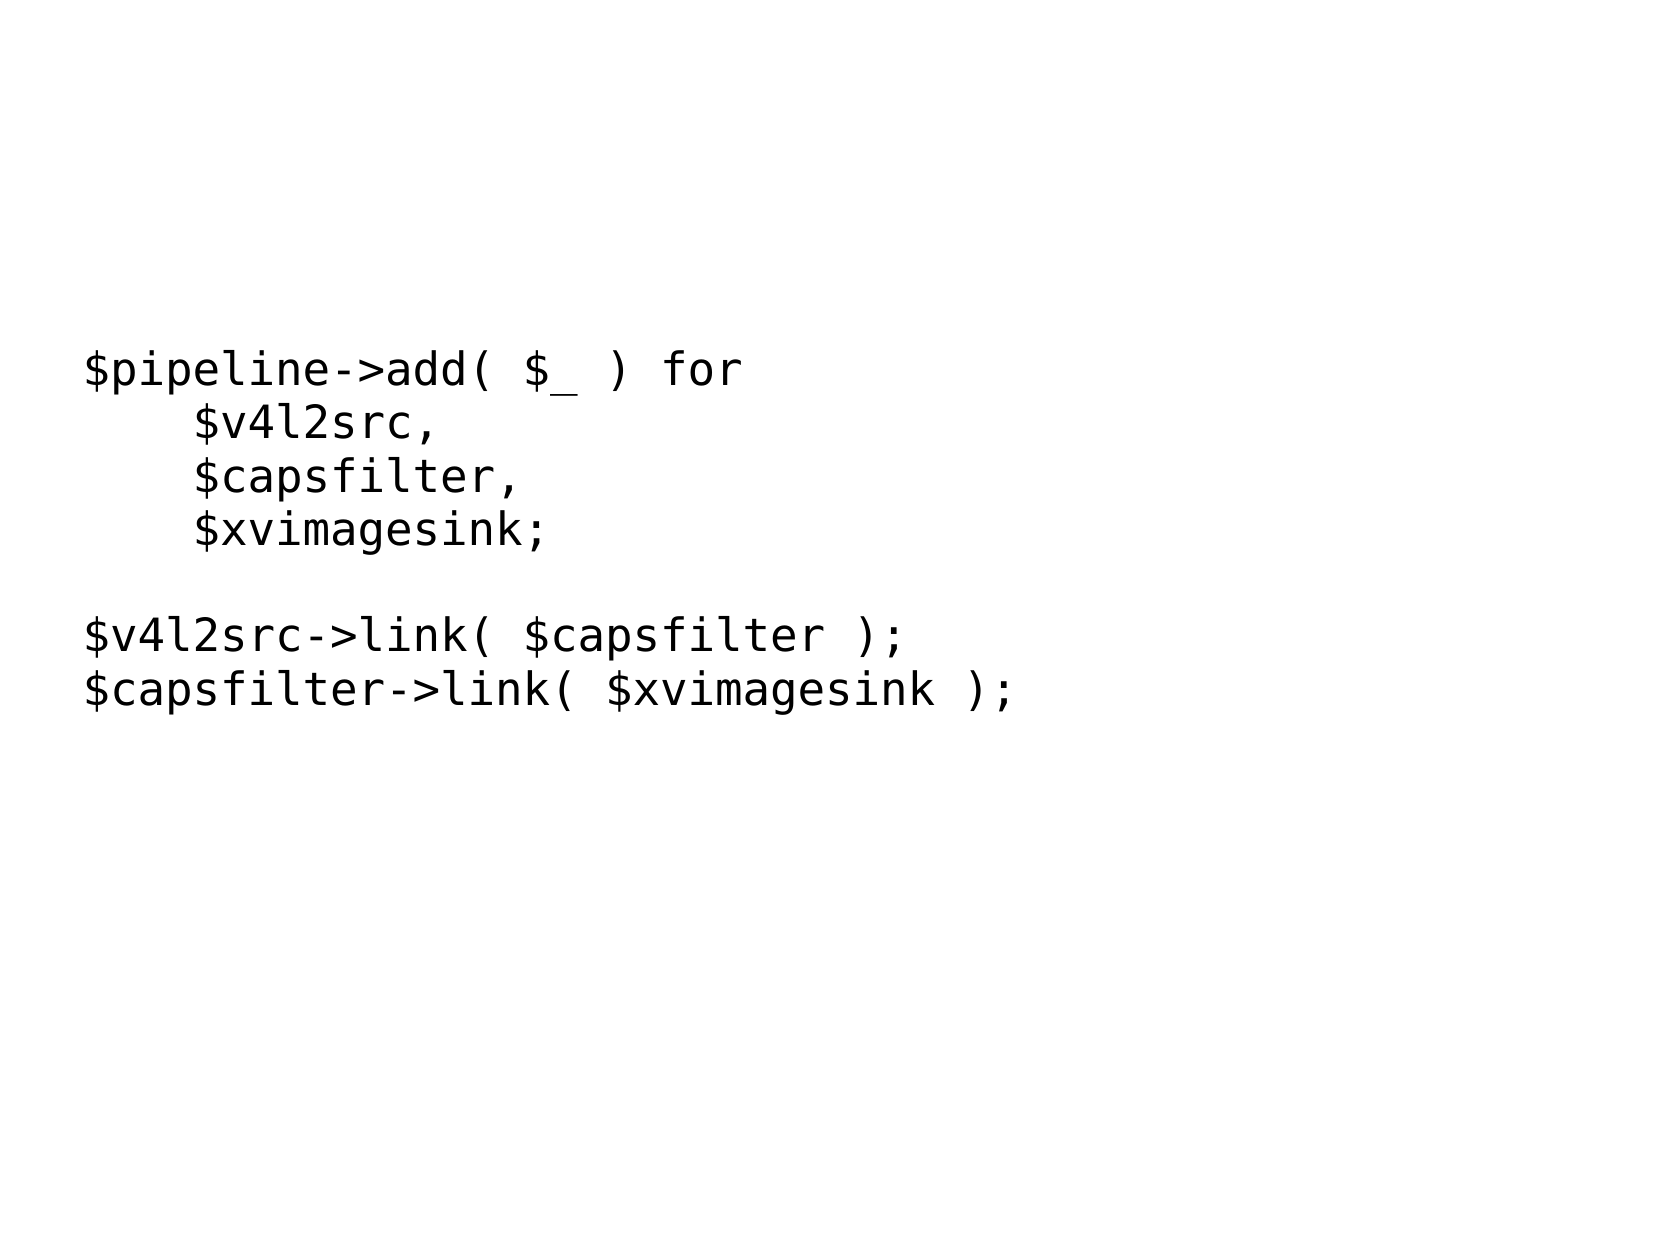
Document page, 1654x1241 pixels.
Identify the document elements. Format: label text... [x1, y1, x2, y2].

subtitle $pipeline->add( $_ ) for $v4l2src, $capsfilter, $xvimagesink; $v4l2src->link( $capsfilter ); $capsfilter->link( $xvimagesink ); [82, 49, 1571, 1010]
